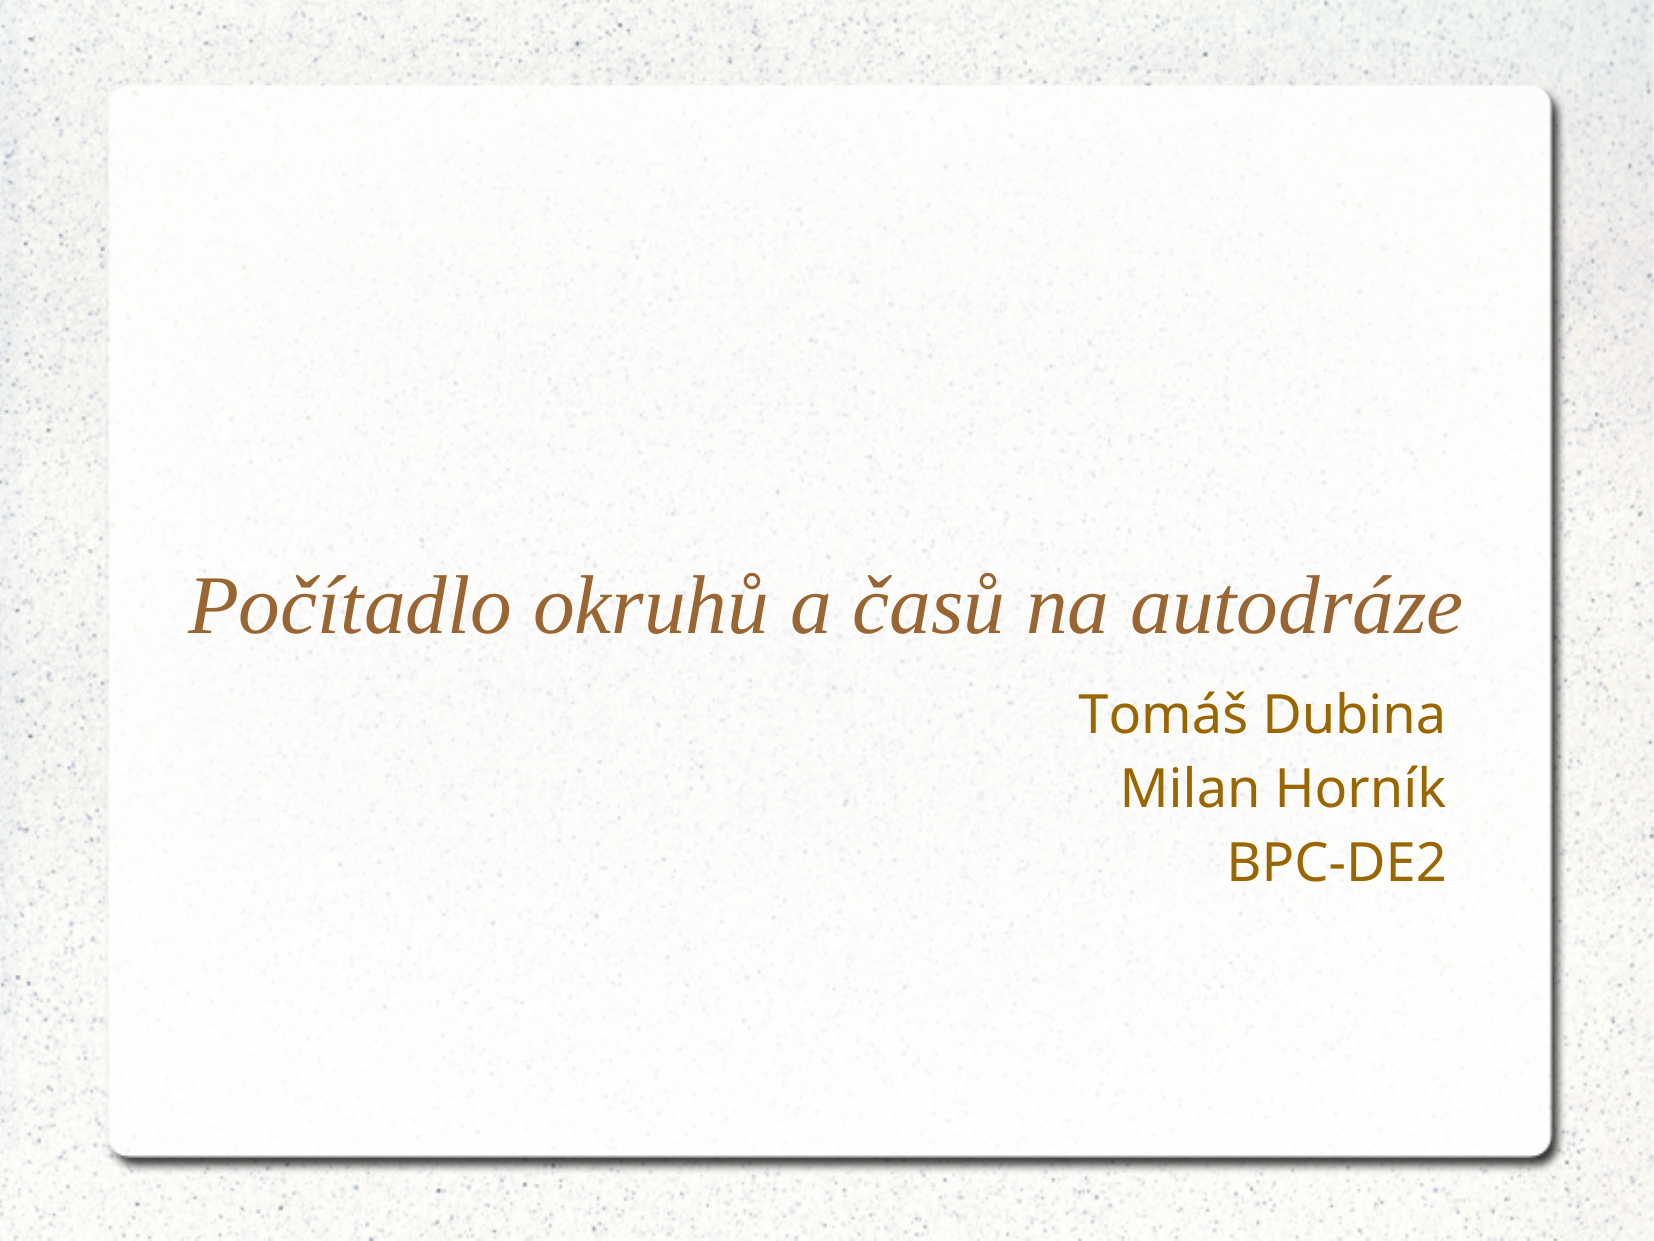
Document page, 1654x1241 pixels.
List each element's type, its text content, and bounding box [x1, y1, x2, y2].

subtitle Tomáš Dubina Milan Horník BPC-DE2 [1033, 686, 1447, 886]
picture [0, 0, 1654, 1241]
title Počítadlo okruhů a časů na autodráze [118, 501, 1536, 709]
